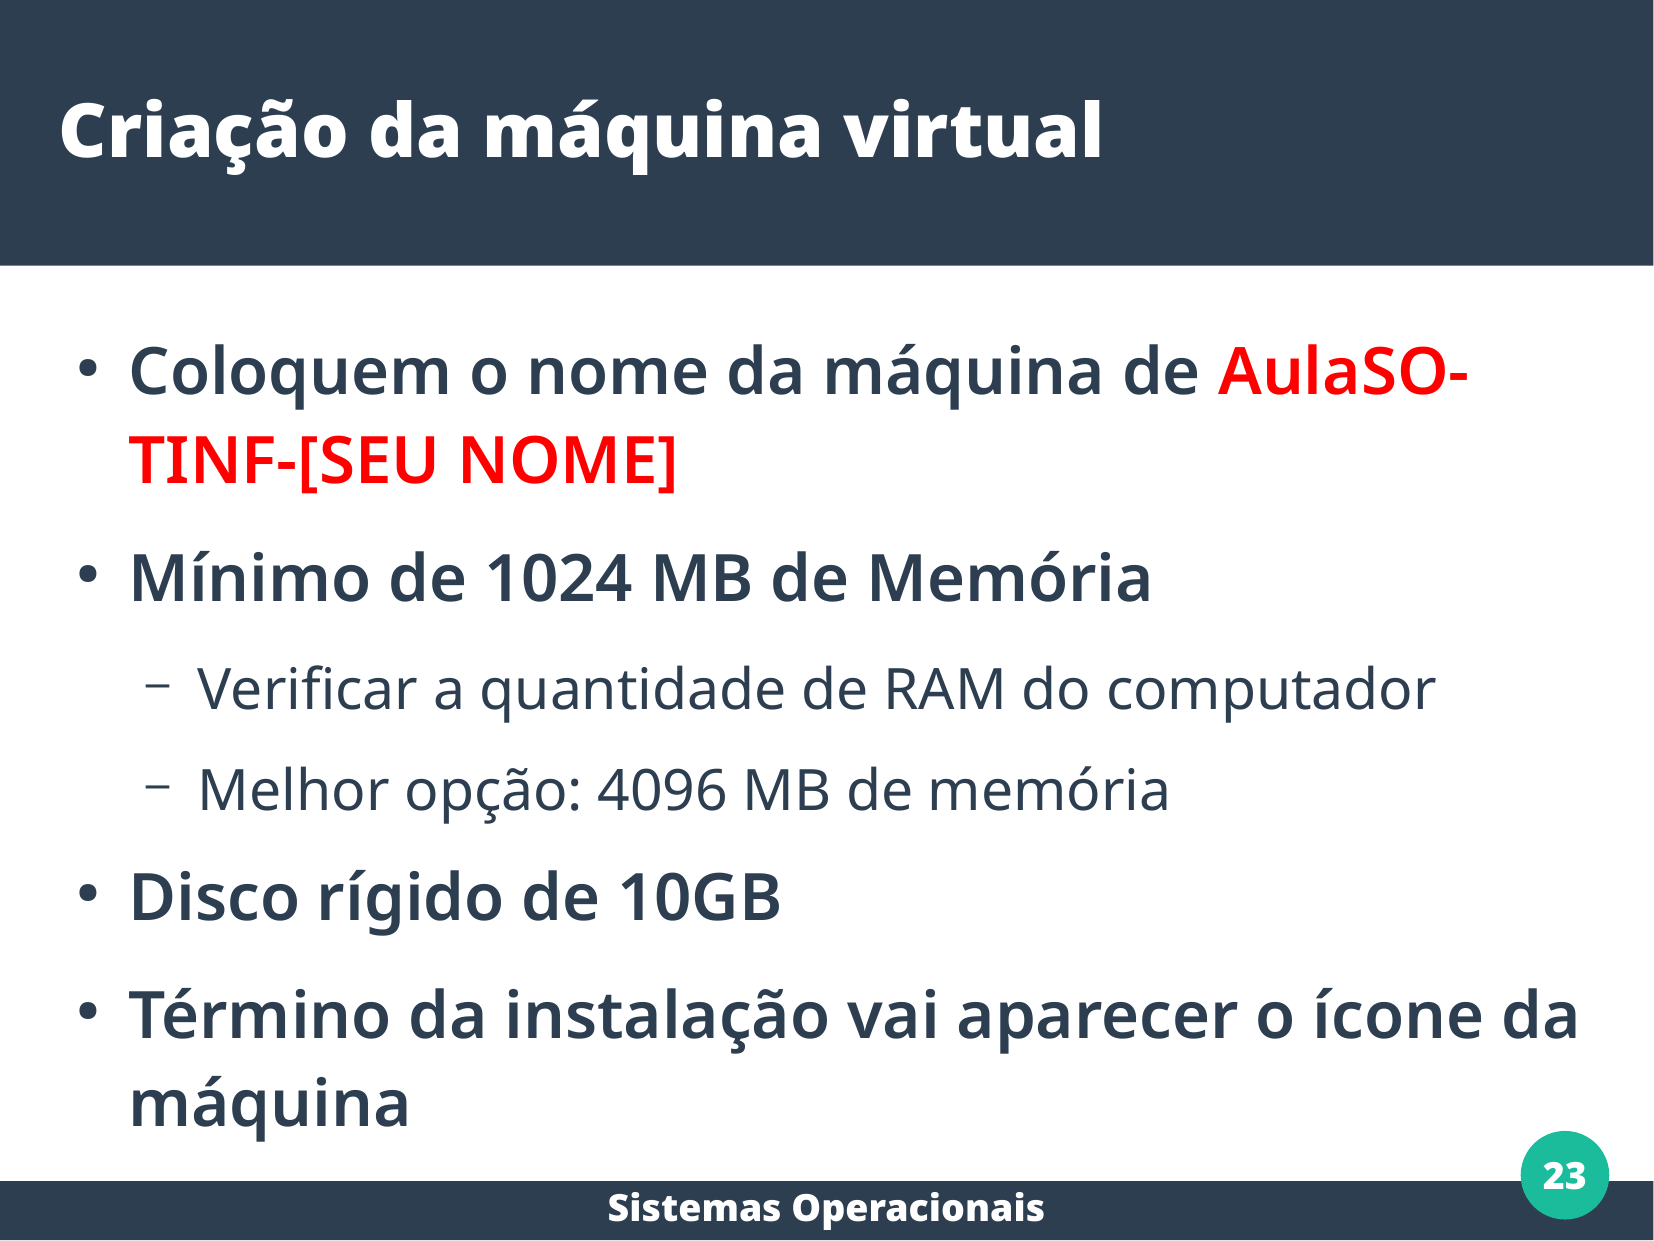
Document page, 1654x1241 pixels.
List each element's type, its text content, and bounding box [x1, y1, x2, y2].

list Coloquem o nome da máquina de AulaSO-TINF-[SEU NOME] Mínimo de 1024 MB de Memória Verificar a quantidade de RAM do computador Melhor opção: 4096 MB de memória Disco rígido de 10GB Término da instalação vai aparecer o ícone da máquina [59, 324, 1595, 1152]
title Criação da máquina virtual [59, 49, 1595, 207]
